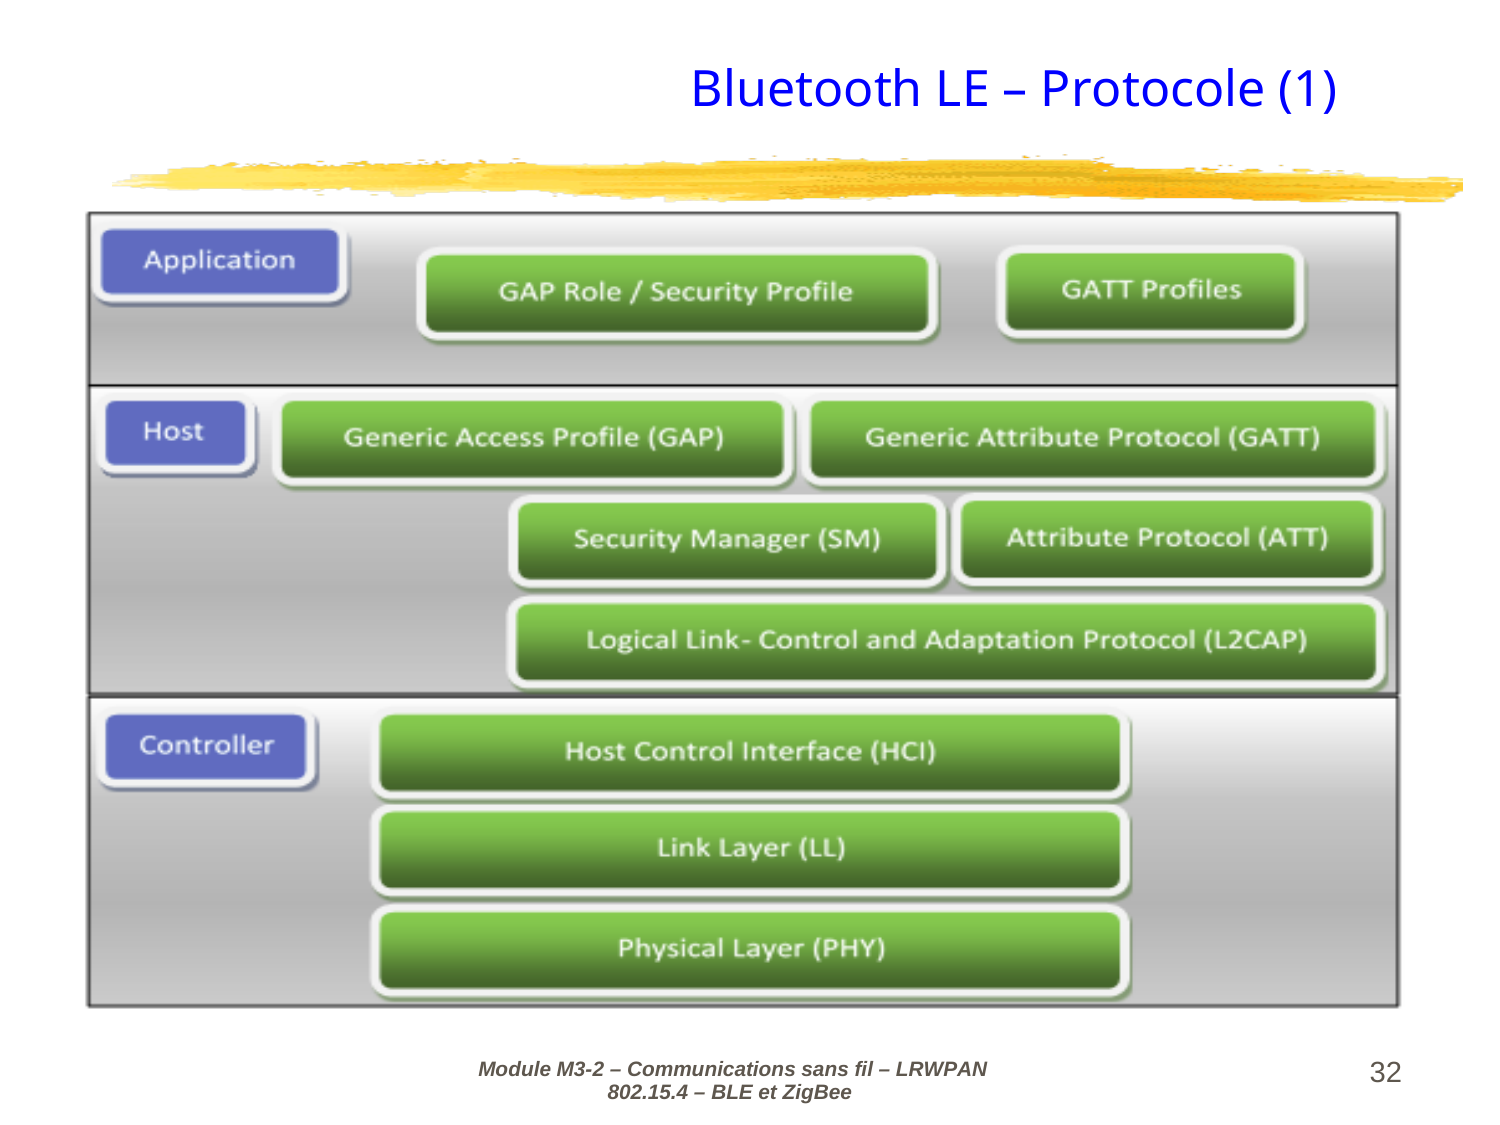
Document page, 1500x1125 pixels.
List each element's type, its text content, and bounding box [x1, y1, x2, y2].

title Bluetooth LE – Protocole (1) [62, 37, 1338, 138]
picture [79, 149, 1463, 1015]
